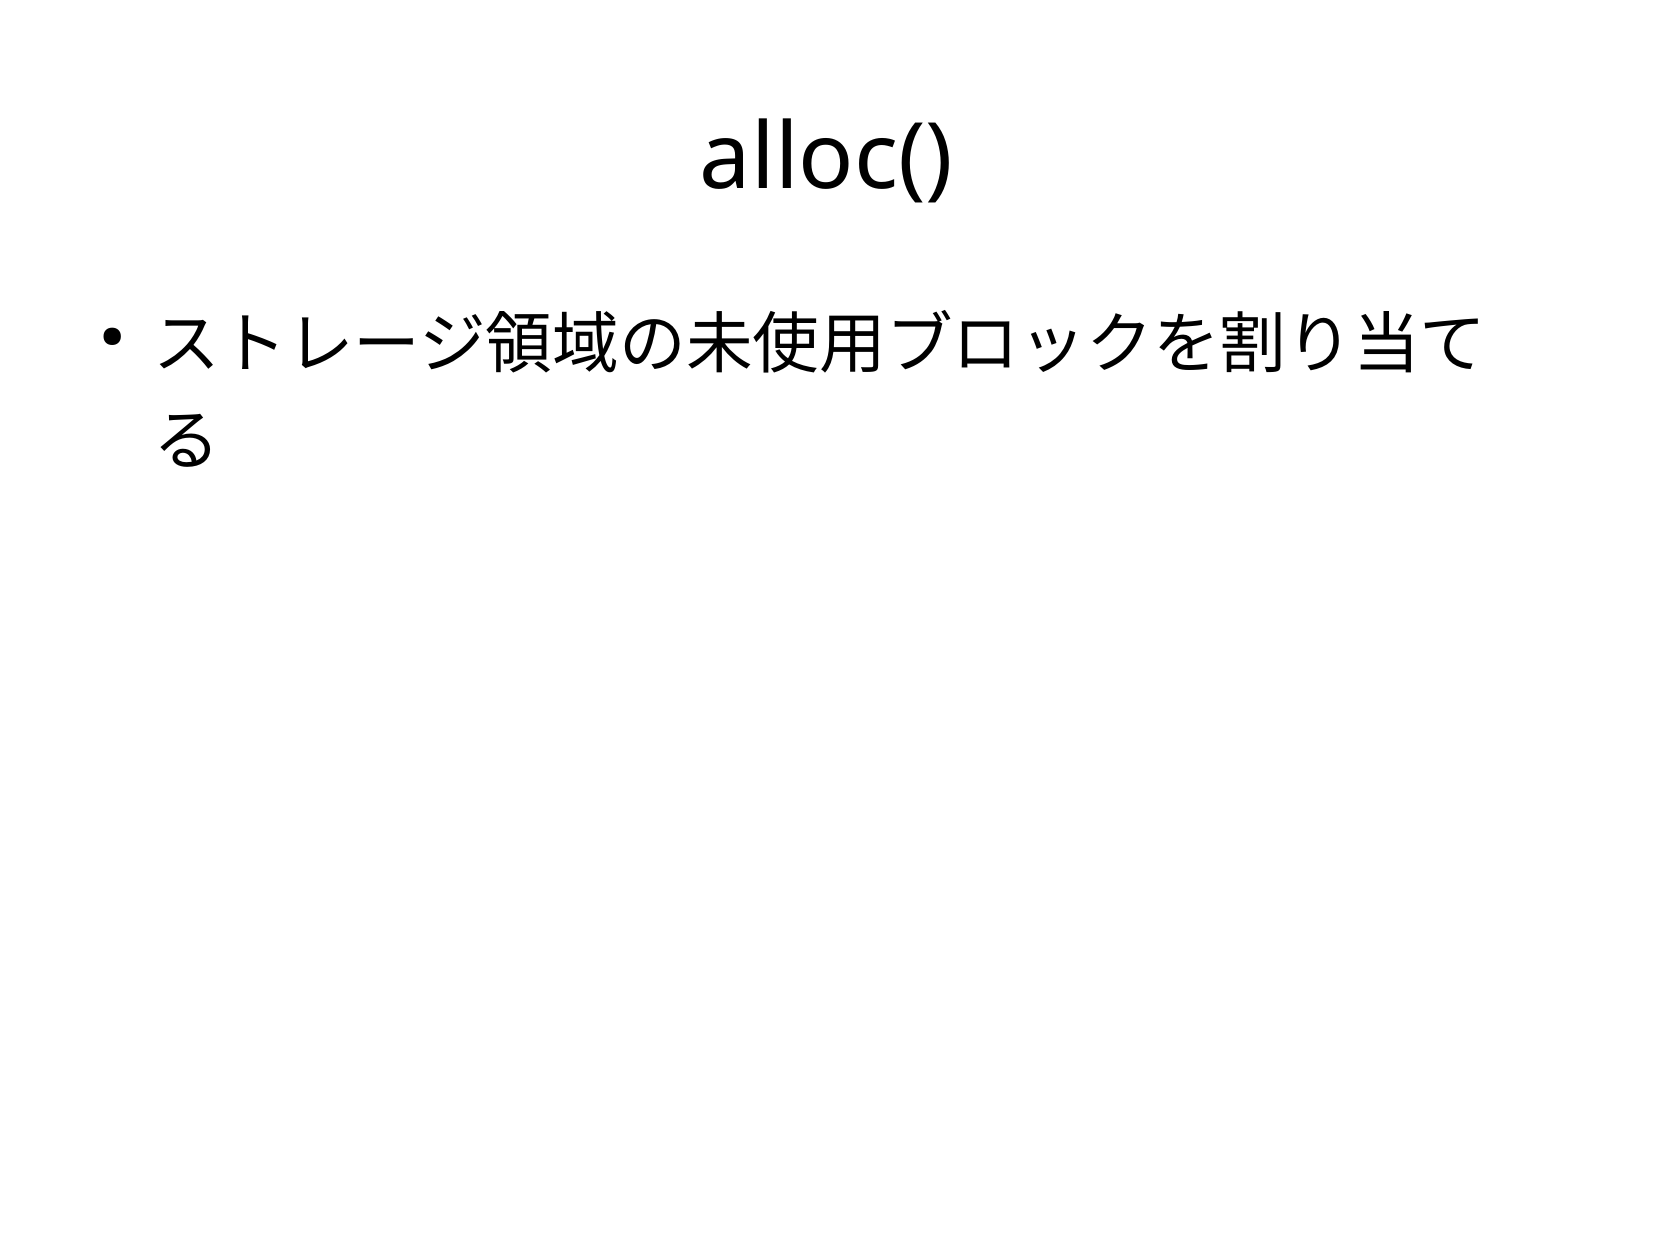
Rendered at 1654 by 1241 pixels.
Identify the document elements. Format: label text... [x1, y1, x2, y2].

list ストレージ領域の未使用ブロックを割り当てる [82, 290, 1538, 1170]
title alloc() [82, 49, 1571, 257]
